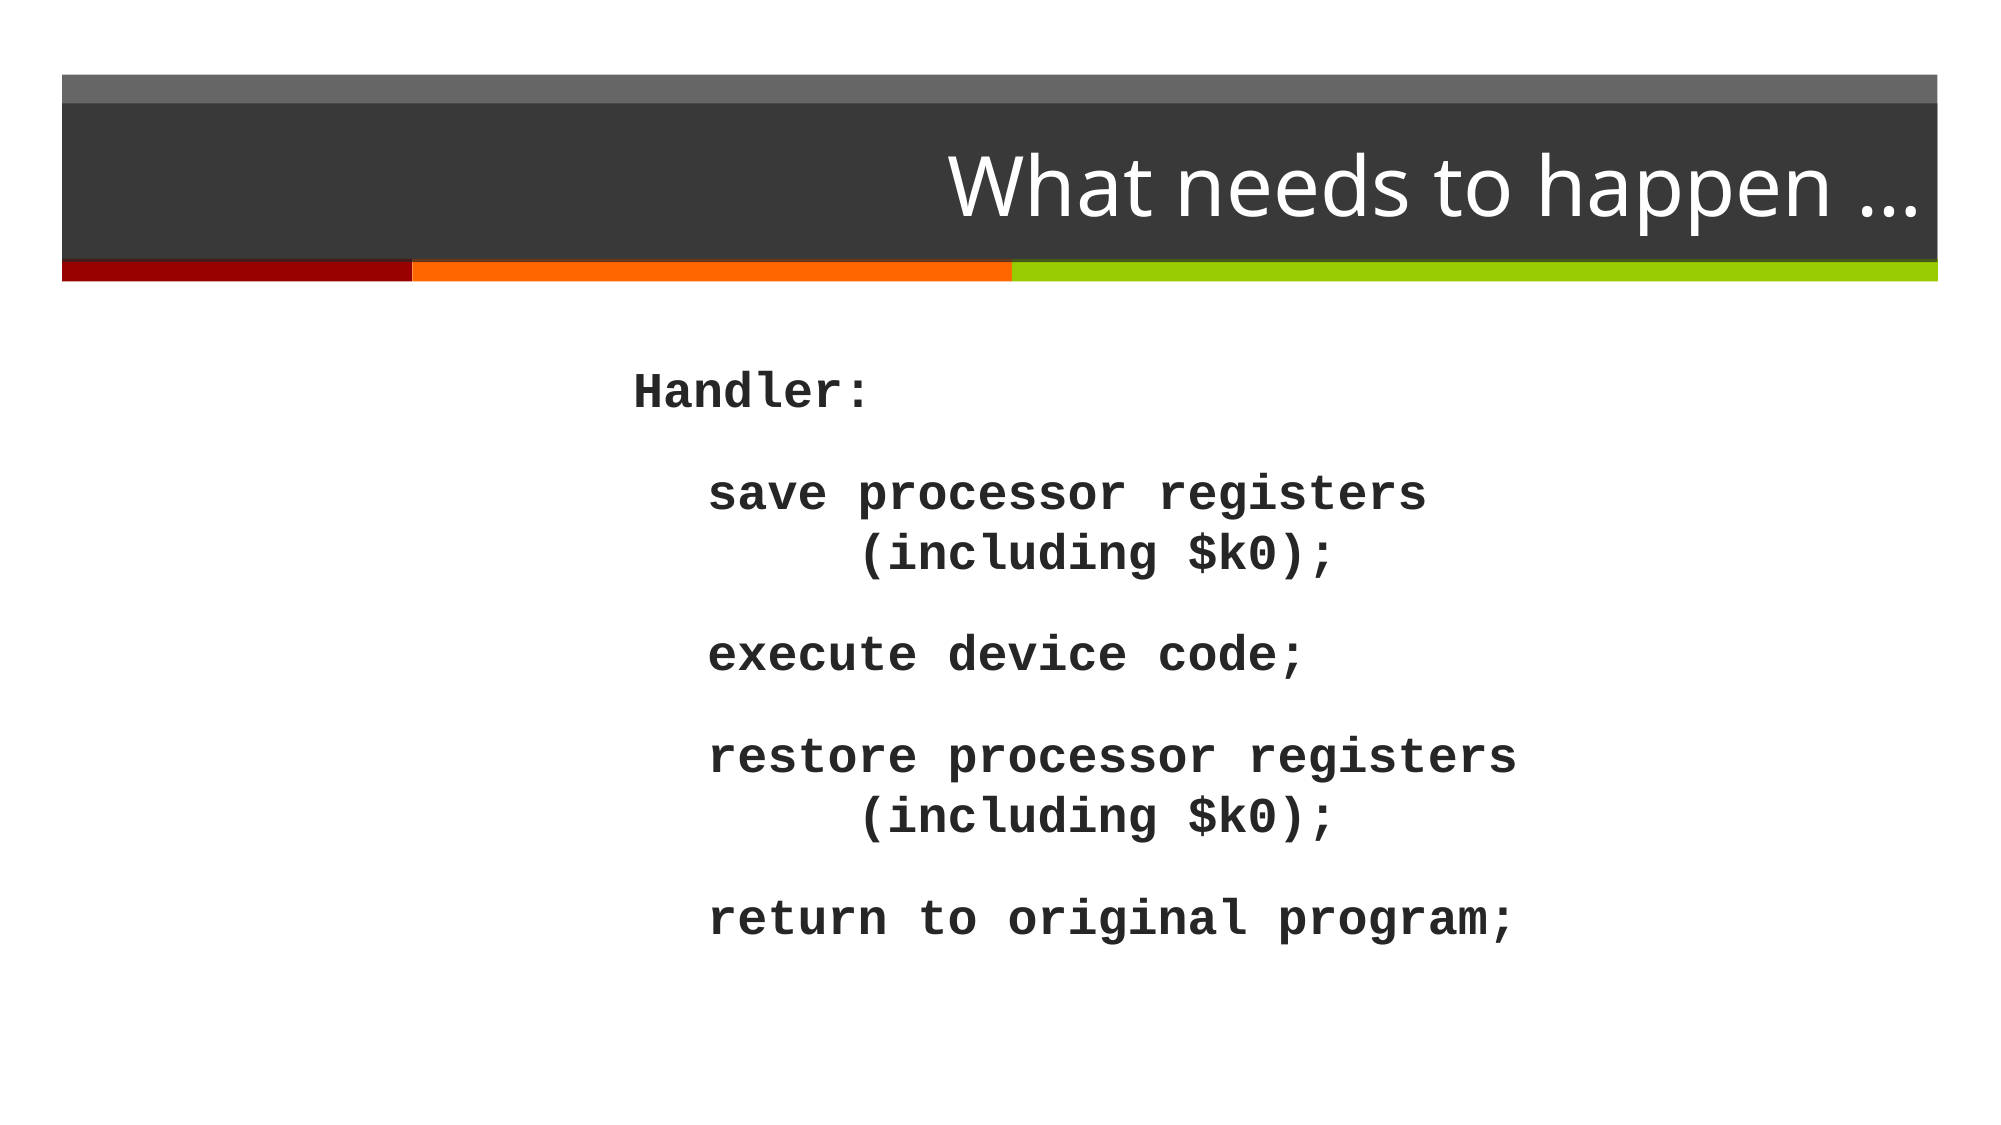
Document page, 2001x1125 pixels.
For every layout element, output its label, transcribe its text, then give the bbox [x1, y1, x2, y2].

title What needs to happen … [62, 103, 1938, 263]
list Handler: save processor registers (including $k0); execute device code; restore processor registers (including $k0); return to original program; [618, 350, 1704, 1005]
